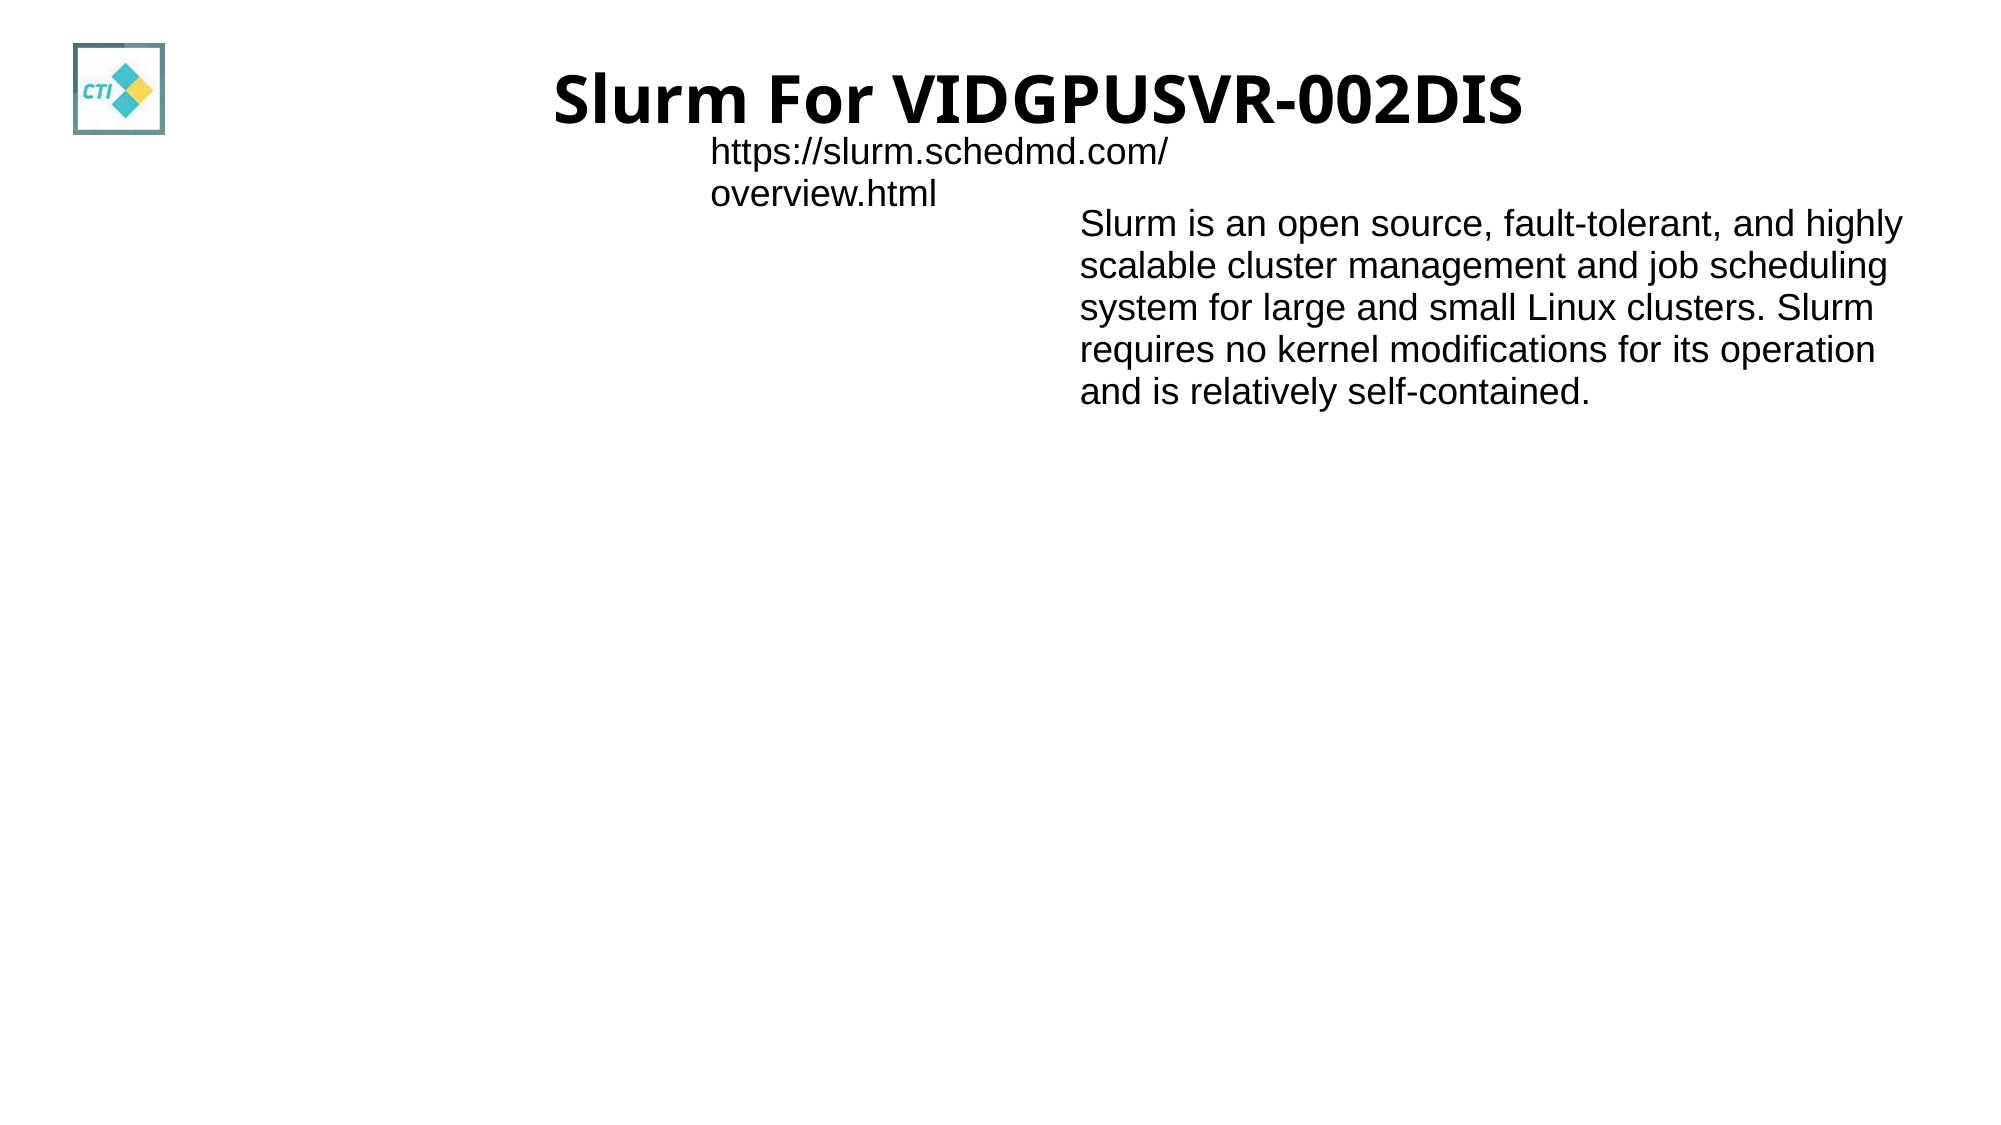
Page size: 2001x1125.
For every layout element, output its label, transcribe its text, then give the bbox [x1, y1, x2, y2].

picture [73, 43, 165, 135]
title Slurm For VIDGPUSVR-002DIS [300, 30, 1801, 148]
text_box Slurm is an open source, fault-tolerant, and highly scalable cluster management and job scheduling system for large and small Linux clusters. Slurm requires no kernel modifications for its operation and is relatively self-contained. [1065, 195, 1919, 421]
text_box https://slurm.schedmd.com/overview.html [695, 123, 1411, 180]
